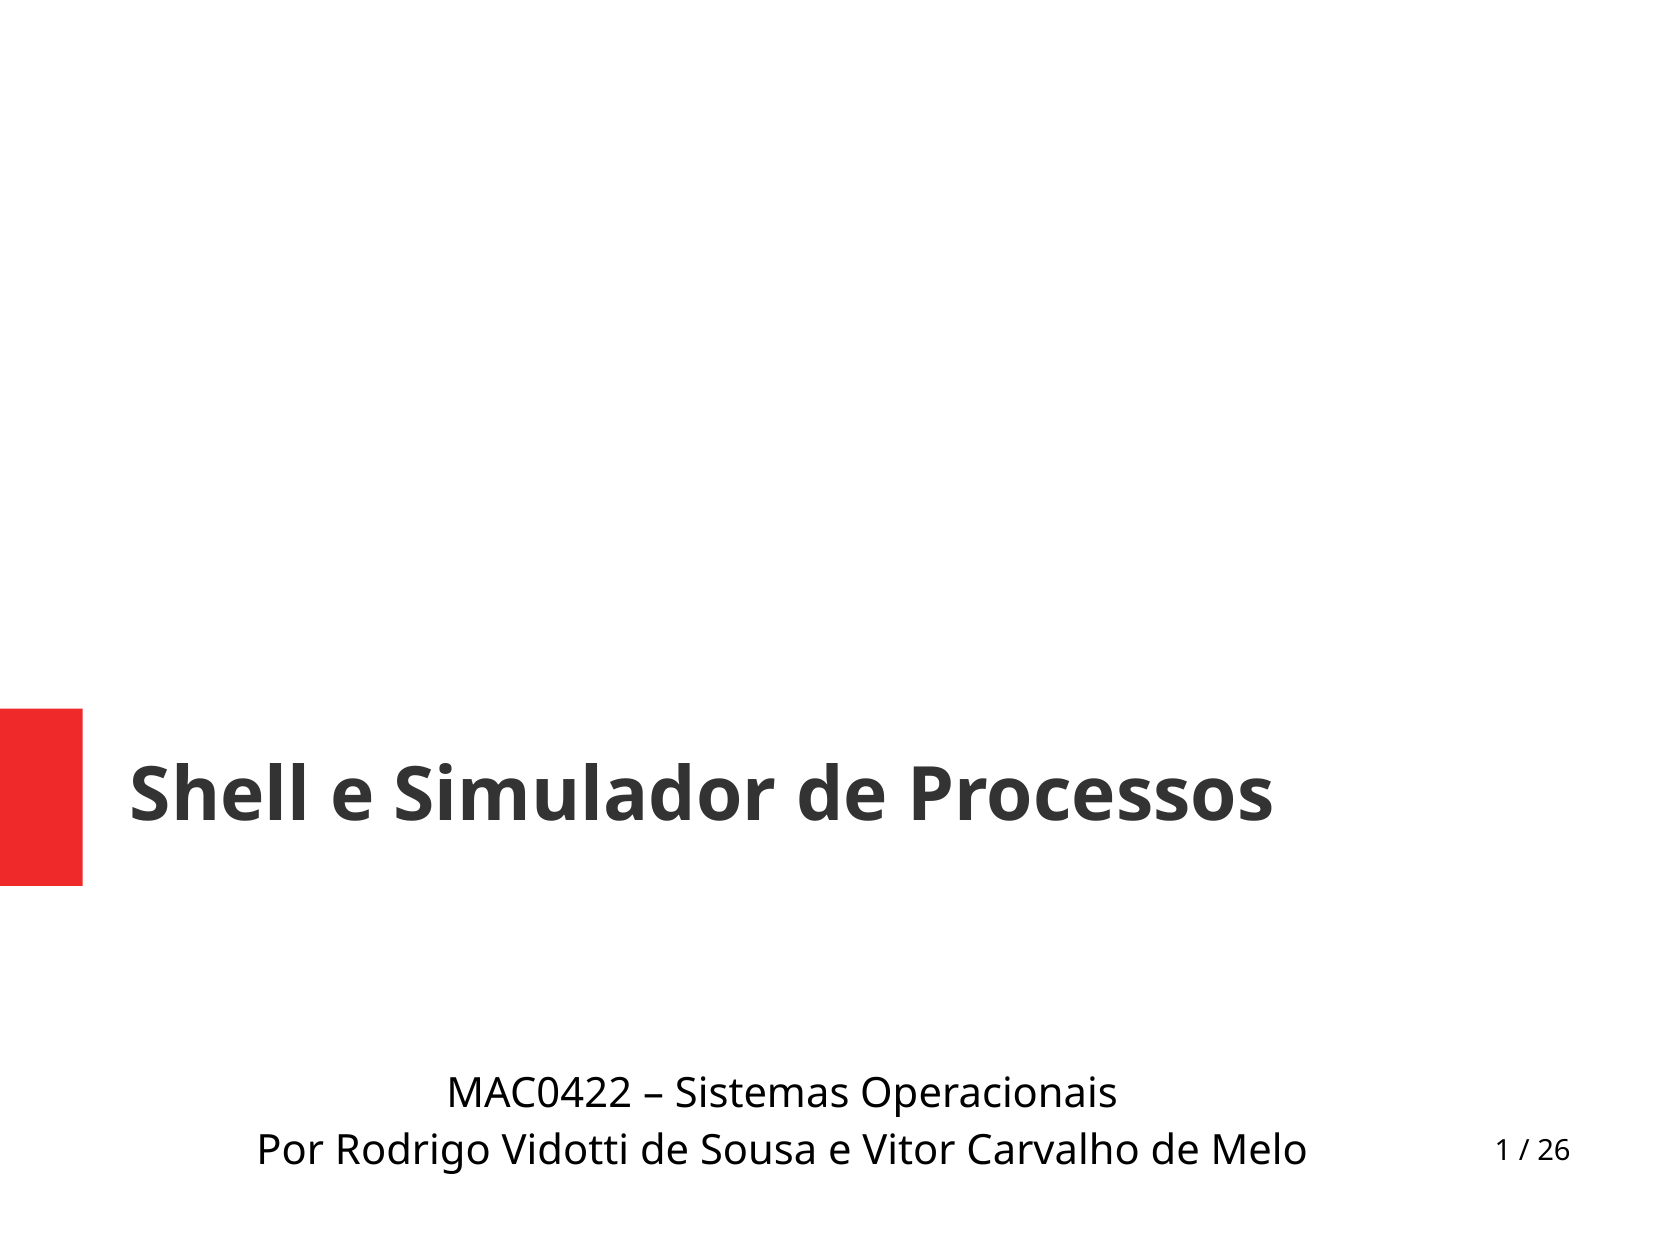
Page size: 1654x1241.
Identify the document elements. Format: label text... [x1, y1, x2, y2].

title Shell e Simulador de Processos [129, 655, 1536, 928]
subtitle MAC0422 – Sistemas Operacionais Por Rodrigo Vidotti de Sousa e Vitor Carvalho de Melo [79, 1038, 1486, 1201]
